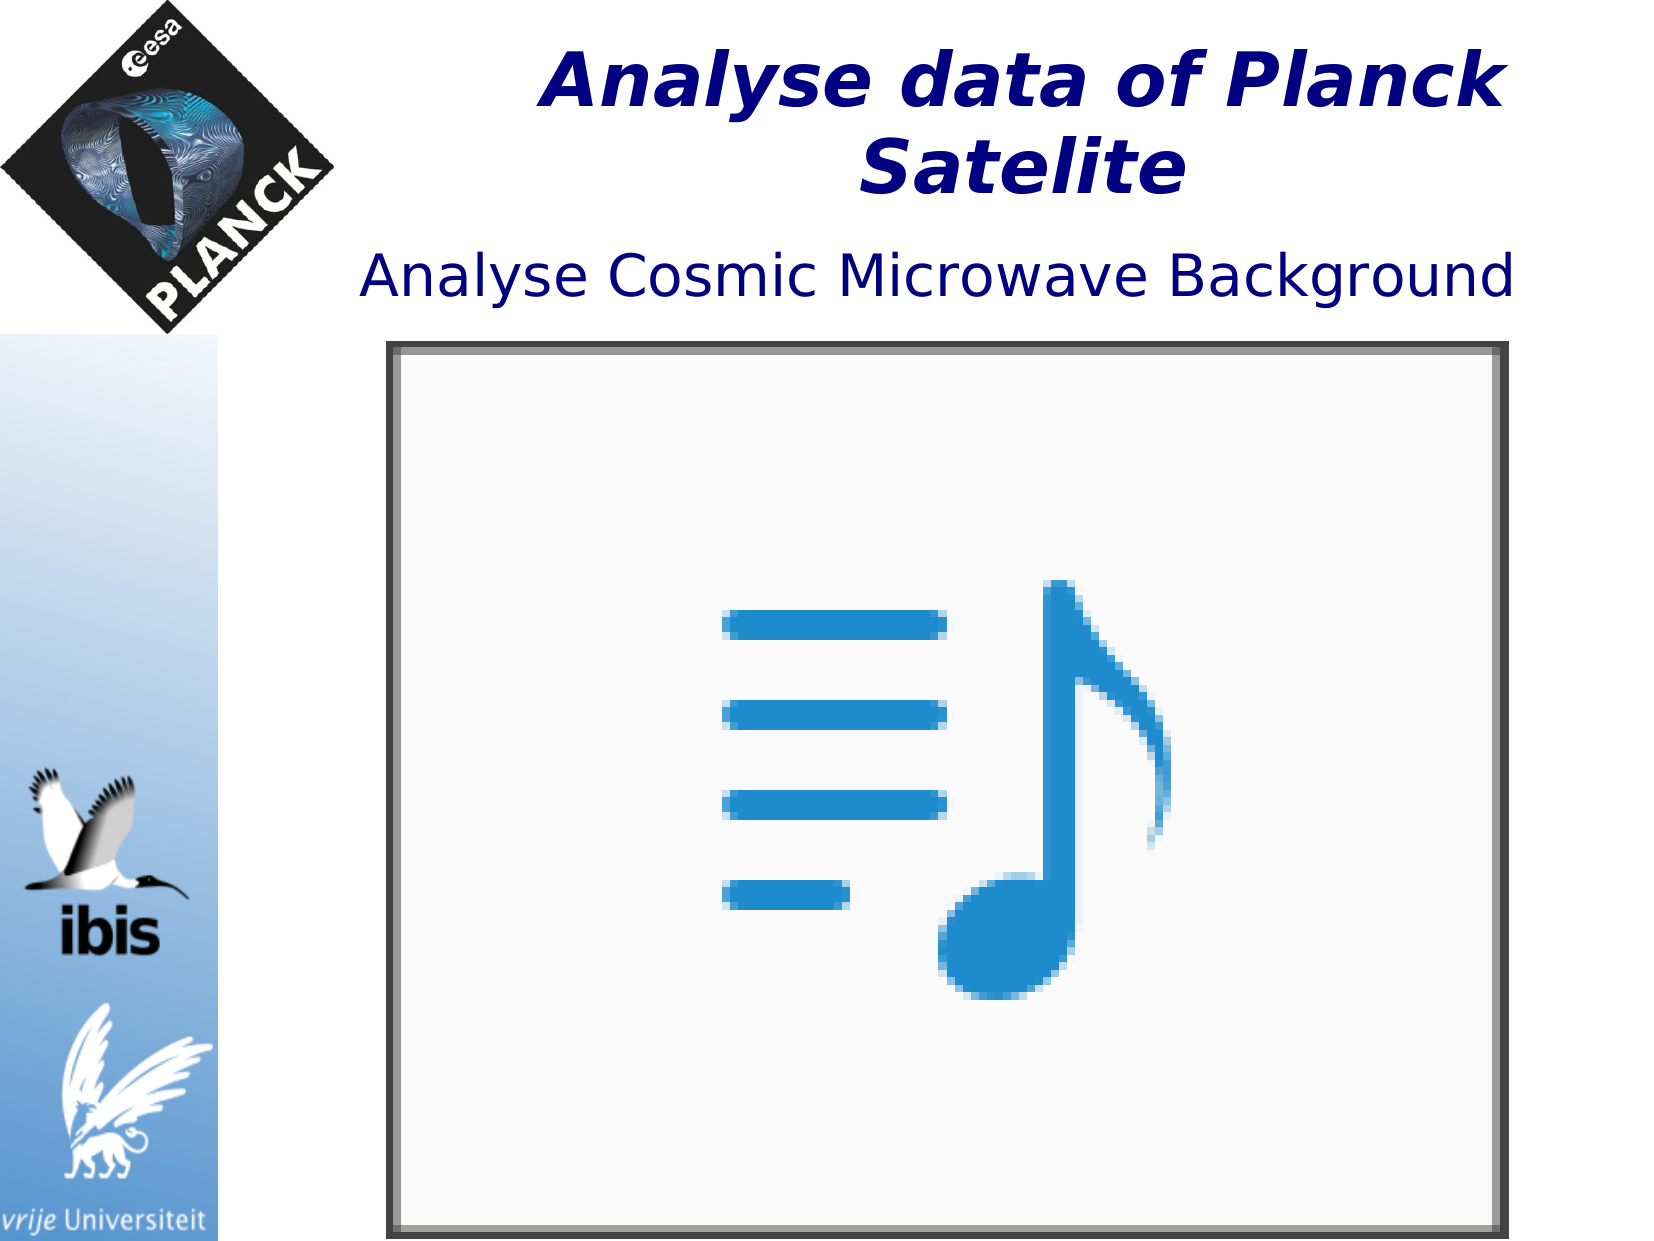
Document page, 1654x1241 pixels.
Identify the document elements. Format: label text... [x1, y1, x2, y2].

title Analyse data of Planck Satelite [366, 20, 1654, 228]
text_box [384, 340, 1510, 1241]
picture [0, 0, 334, 1241]
list Analyse Cosmic Microwave Background [342, 242, 1639, 1094]
